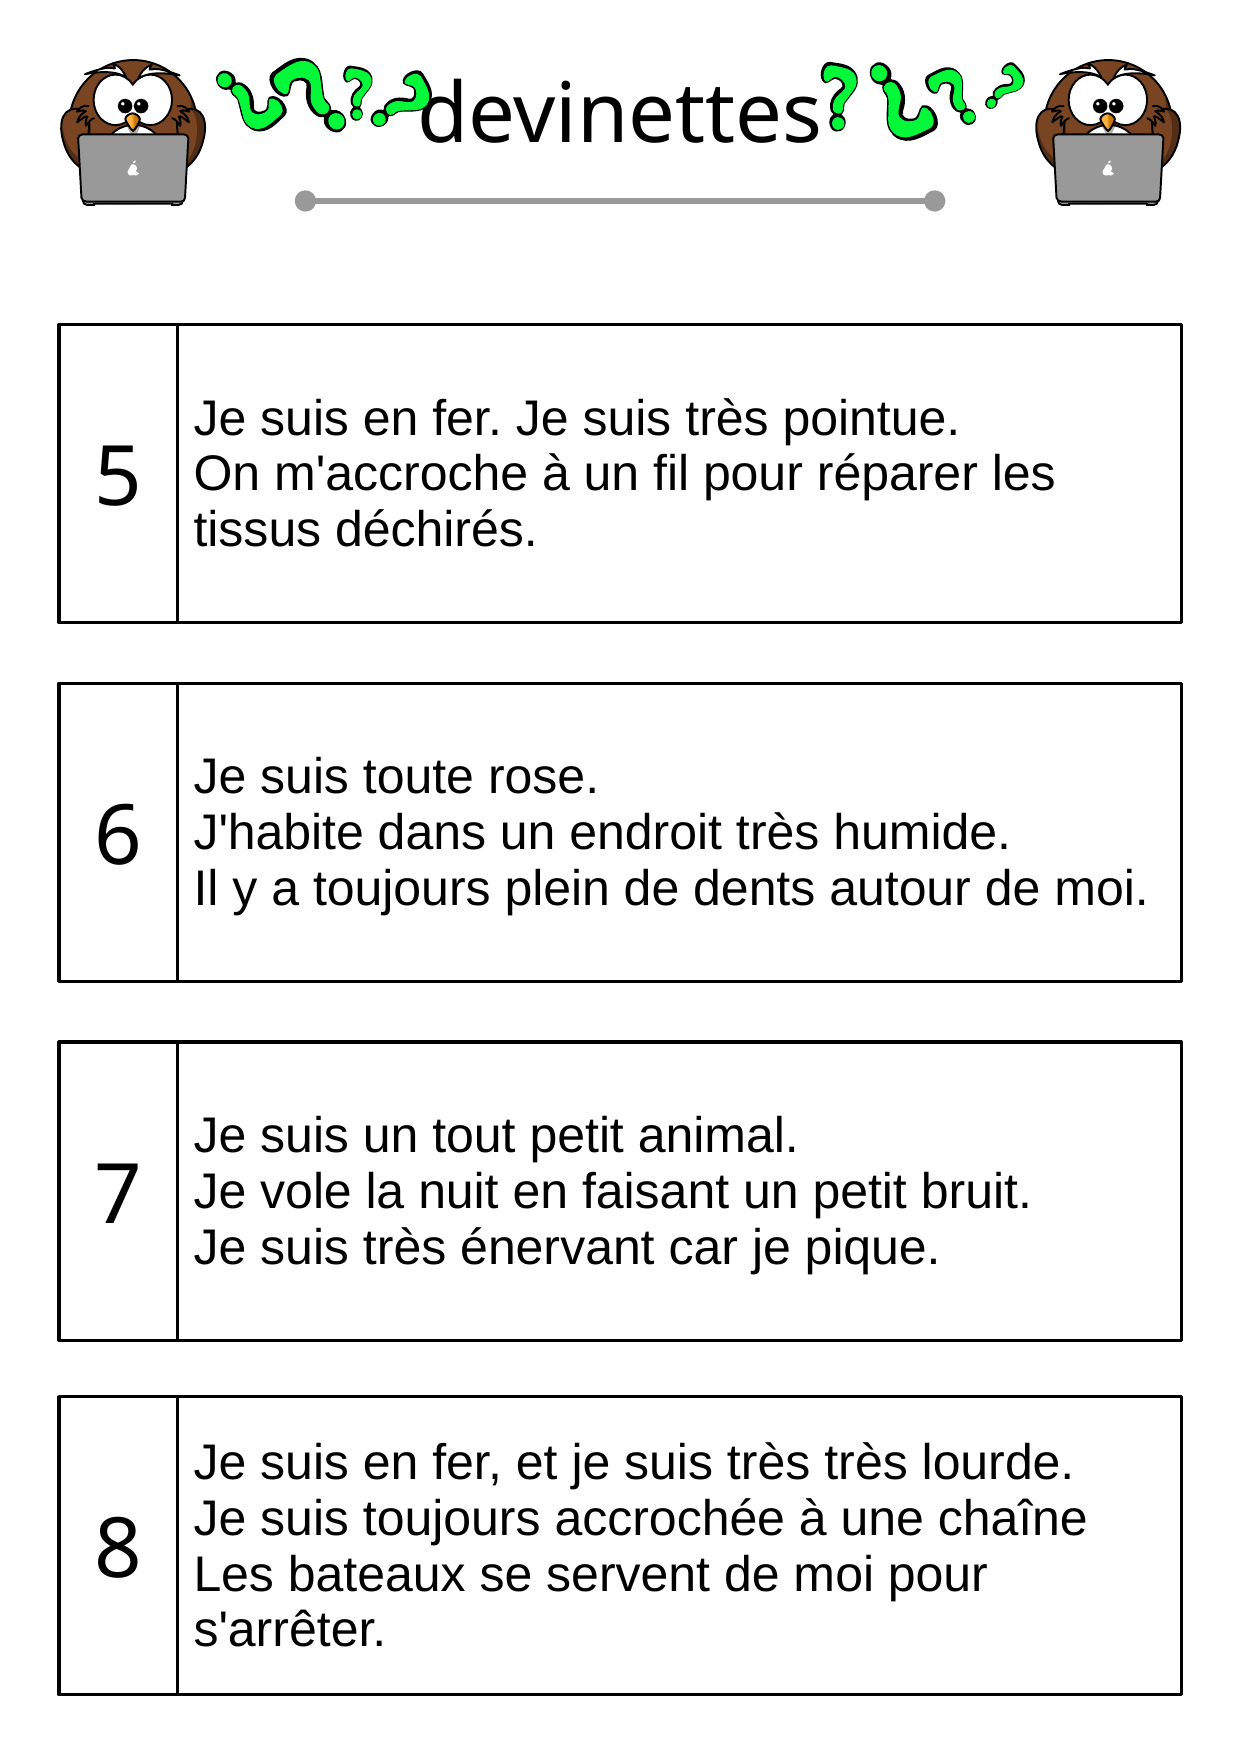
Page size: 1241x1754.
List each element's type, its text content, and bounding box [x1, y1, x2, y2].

text_box 8 [59, 1396, 178, 1695]
text_box devinettes [59, 46, 297, 159]
text_box Je suis toute rose. J'habite dans un endroit très humide. Il y a toujours plein de dents autour de moi. [179, 683, 1182, 982]
text_box Je suis en fer. Je suis très pointue. On m'accroche à un fil pour réparer les tissus déchirés. [179, 324, 1182, 623]
text_box devinettes [207, 46, 1182, 159]
picture [920, 59, 1031, 134]
text_box 7 [59, 1041, 178, 1341]
text_box 6 [59, 683, 178, 982]
text_box 5 [59, 324, 178, 623]
picture [60, 46, 441, 206]
text_box Je suis en fer, et je suis très très lourde. Je suis toujours accrochée à une chaîne Les bateaux se servent de moi pour s'arrêter. [179, 1396, 1182, 1695]
text_box Je suis un tout petit animal. Je vole la nuit en faisant un petit bruit. Je suis très énervant car je pique. [179, 1041, 1182, 1341]
picture [820, 51, 944, 152]
picture [1035, 59, 1182, 206]
